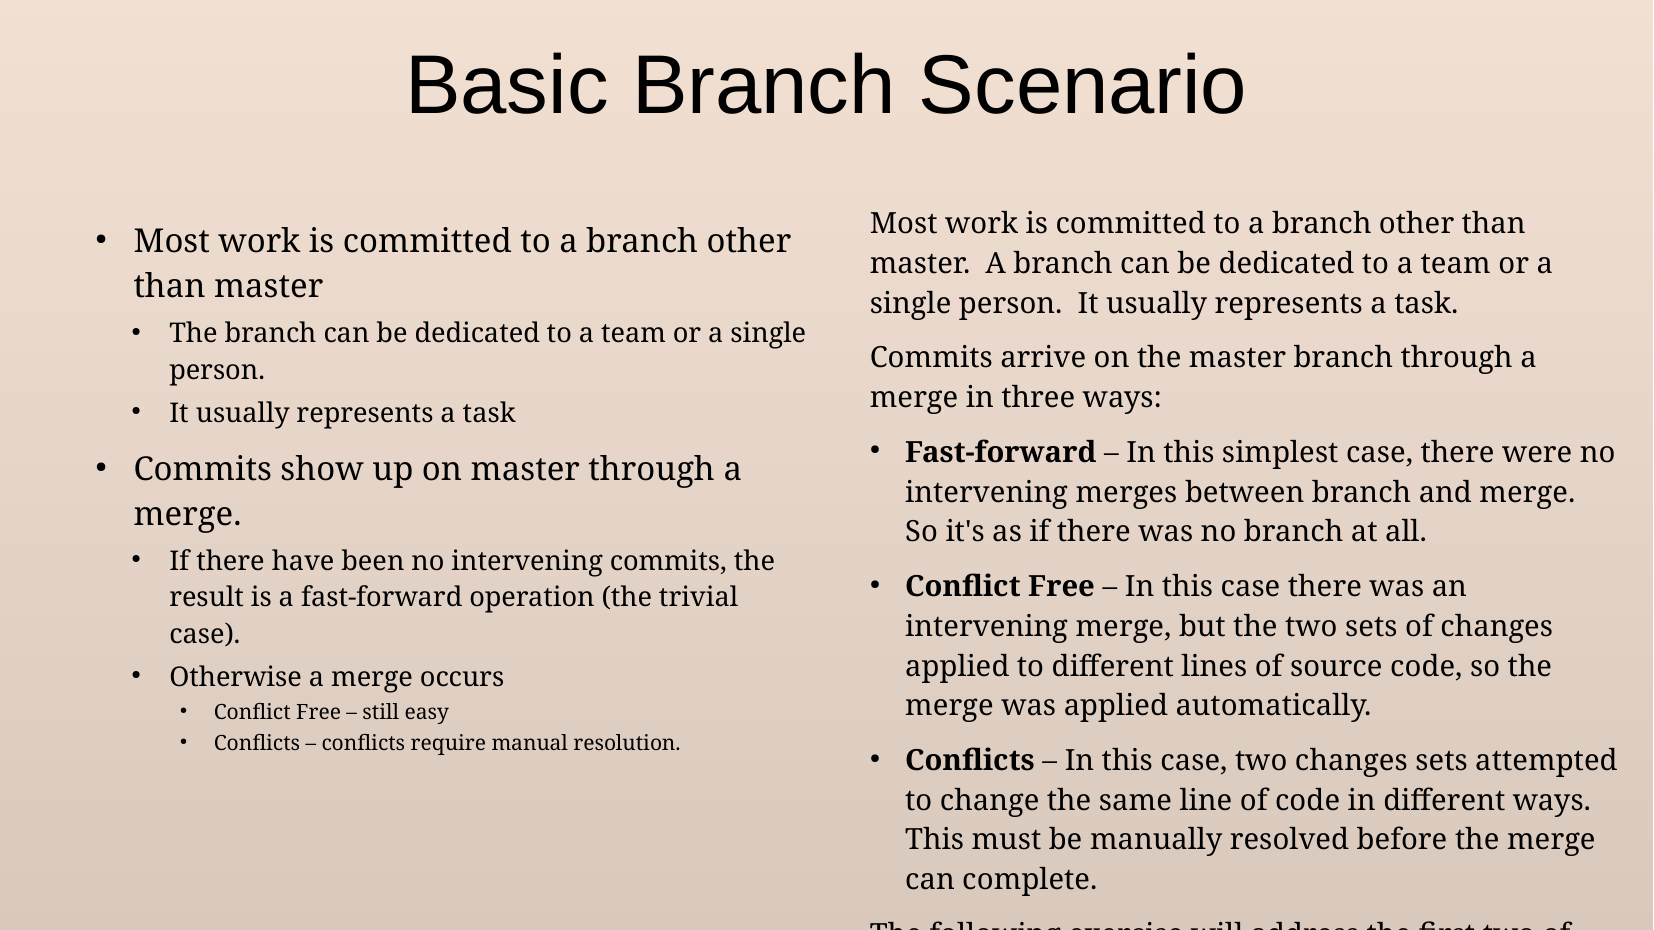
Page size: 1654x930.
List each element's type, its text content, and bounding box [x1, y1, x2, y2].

text_box Most work is committed to a branch other than master. A branch can be dedicated to a team or a single person. It usually represents a task. Commits arrive on the master branch through a merge in three ways: Fast-forward – In this simplest case, there were no intervening merges between branch and merge. So it's as if there was no branch at all. Conflict Free – In this case there was an intervening merge, but the two sets of changes applied to different lines of source code, so the merge was applied automatically. Conflicts – In this case, two changes sets attempted to change the same line of code in different ways. This must be manually resolved before the merge can complete. The following exercise will address the first two of these. The conflict scenario will be addressed in Part 2 of this workshop. [855, 194, 1636, 814]
list Most work is committed to a branch other than master The branch can be dedicated to a team or a single person. It usually represents a task Commits show up on master through a merge. If there have been no intervening commits, the result is a fast-forward operation (the trivial case). Otherwise a merge occurs Conflict Free – still easy Conflicts – conflicts require manual resolution. [82, 217, 809, 757]
title Basic Branch Scenario [82, 19, 1571, 151]
